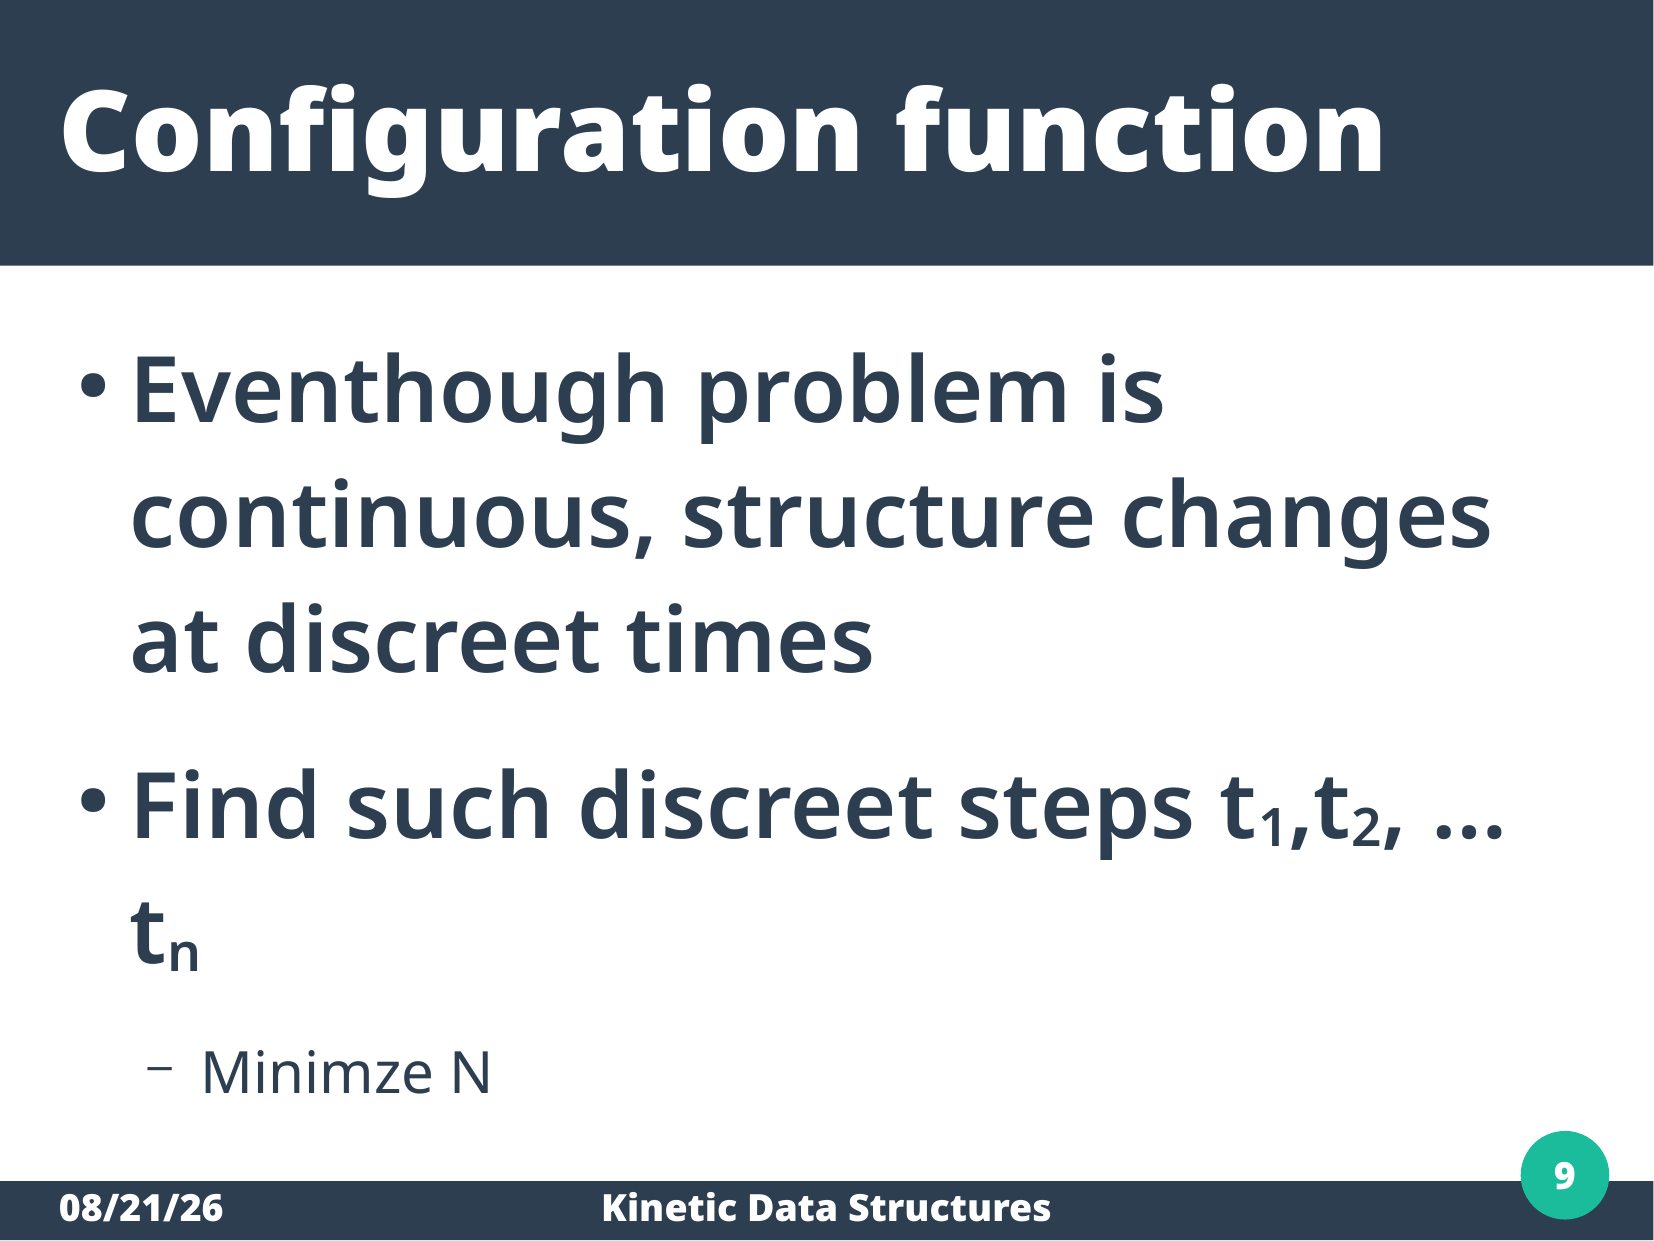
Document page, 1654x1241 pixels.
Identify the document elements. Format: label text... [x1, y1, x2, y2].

list Eventhough problem is continuous, structure changes at discreet times Find such discreet steps t1,t2, … tn Minimze N [59, 324, 1595, 1152]
title Configuration function [59, 49, 1595, 207]
